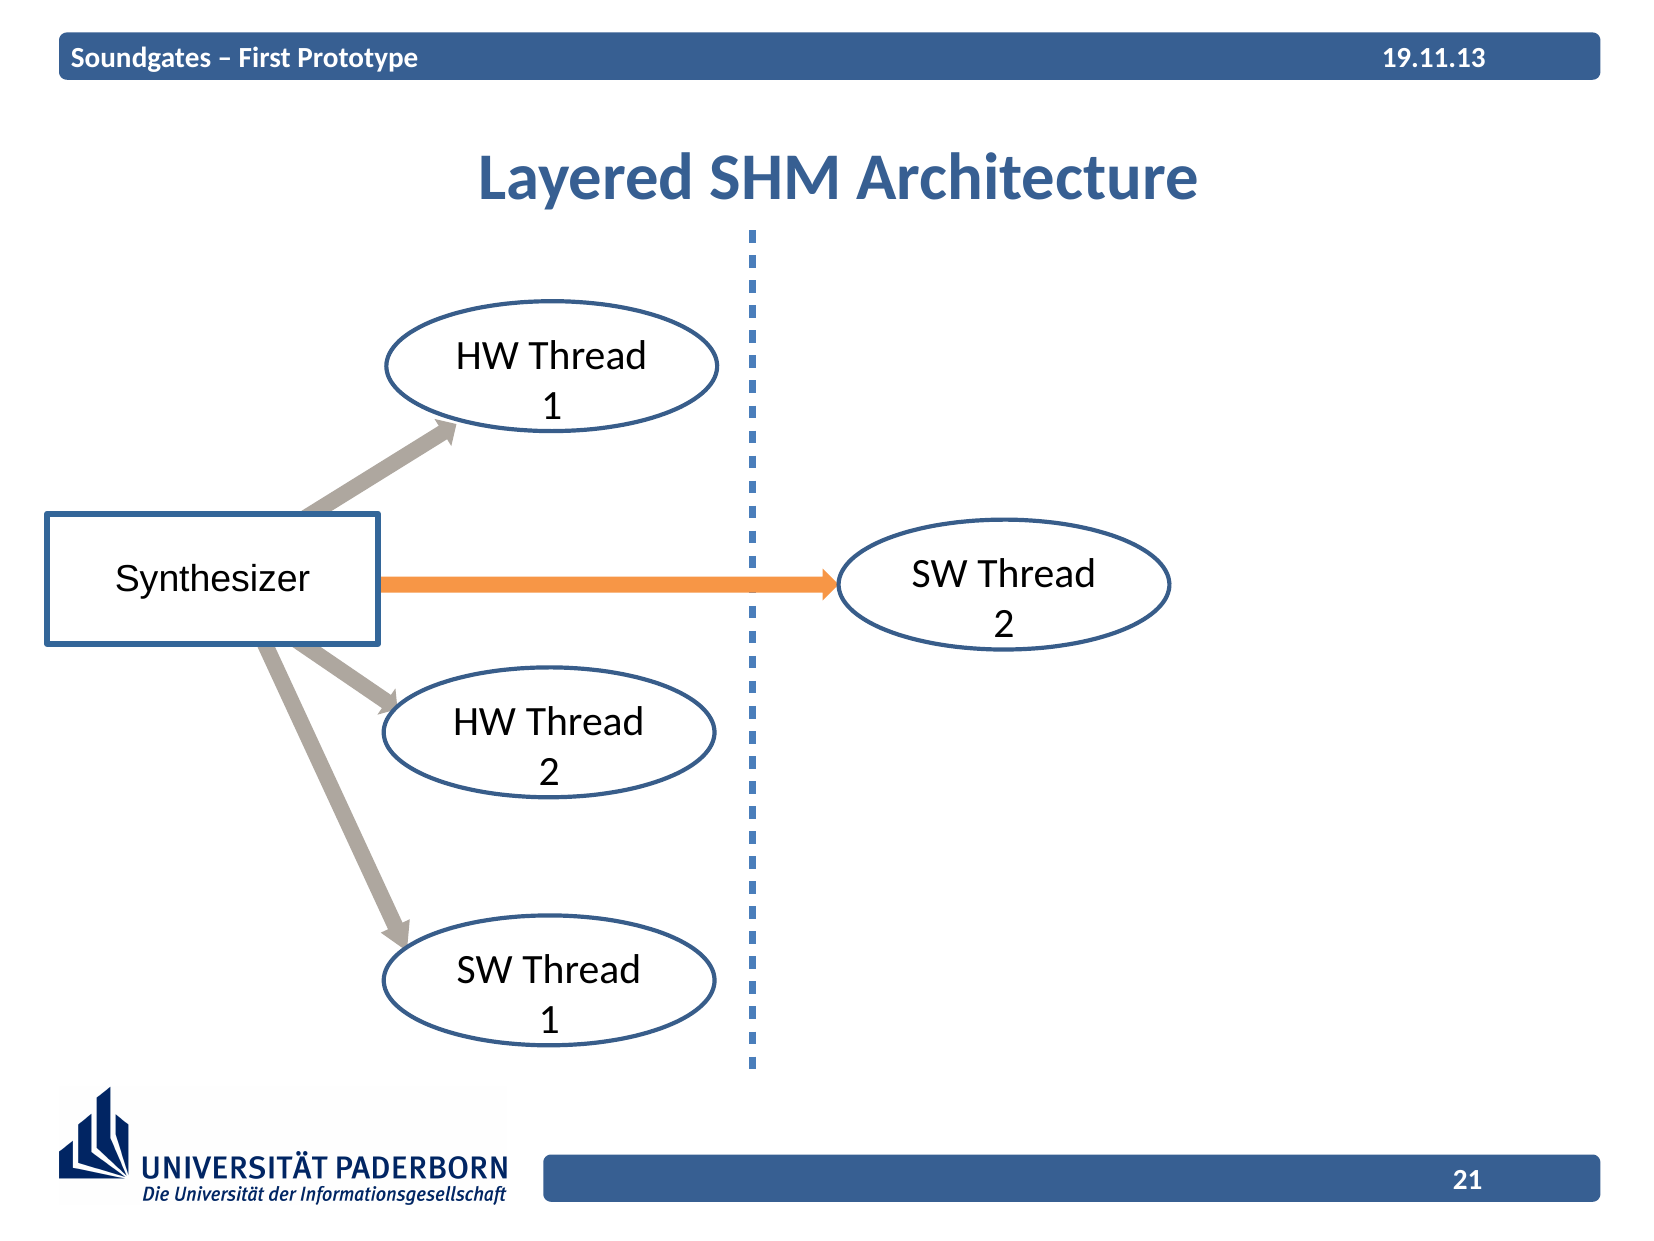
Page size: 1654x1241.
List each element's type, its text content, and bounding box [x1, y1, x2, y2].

text_box [298, 418, 457, 513]
text_box <number> [1452, 1154, 1583, 1202]
text_box HW Thread 2 [383, 667, 715, 798]
text_box Soundgates – First Prototype [70, 32, 1359, 80]
text_box SW Thread 2 [838, 519, 1170, 650]
title Layered SHM Architecture [82, 121, 1595, 225]
text_box Synthesizer [47, 513, 378, 644]
text_box [256, 644, 410, 949]
text_box HW Thread 1 [386, 301, 718, 432]
text_box [378, 568, 838, 601]
text_box [288, 644, 398, 715]
picture [59, 1086, 507, 1205]
text_box SW Thread 1 [383, 915, 715, 1046]
text_box 19.11.13 [1381, 32, 1583, 80]
